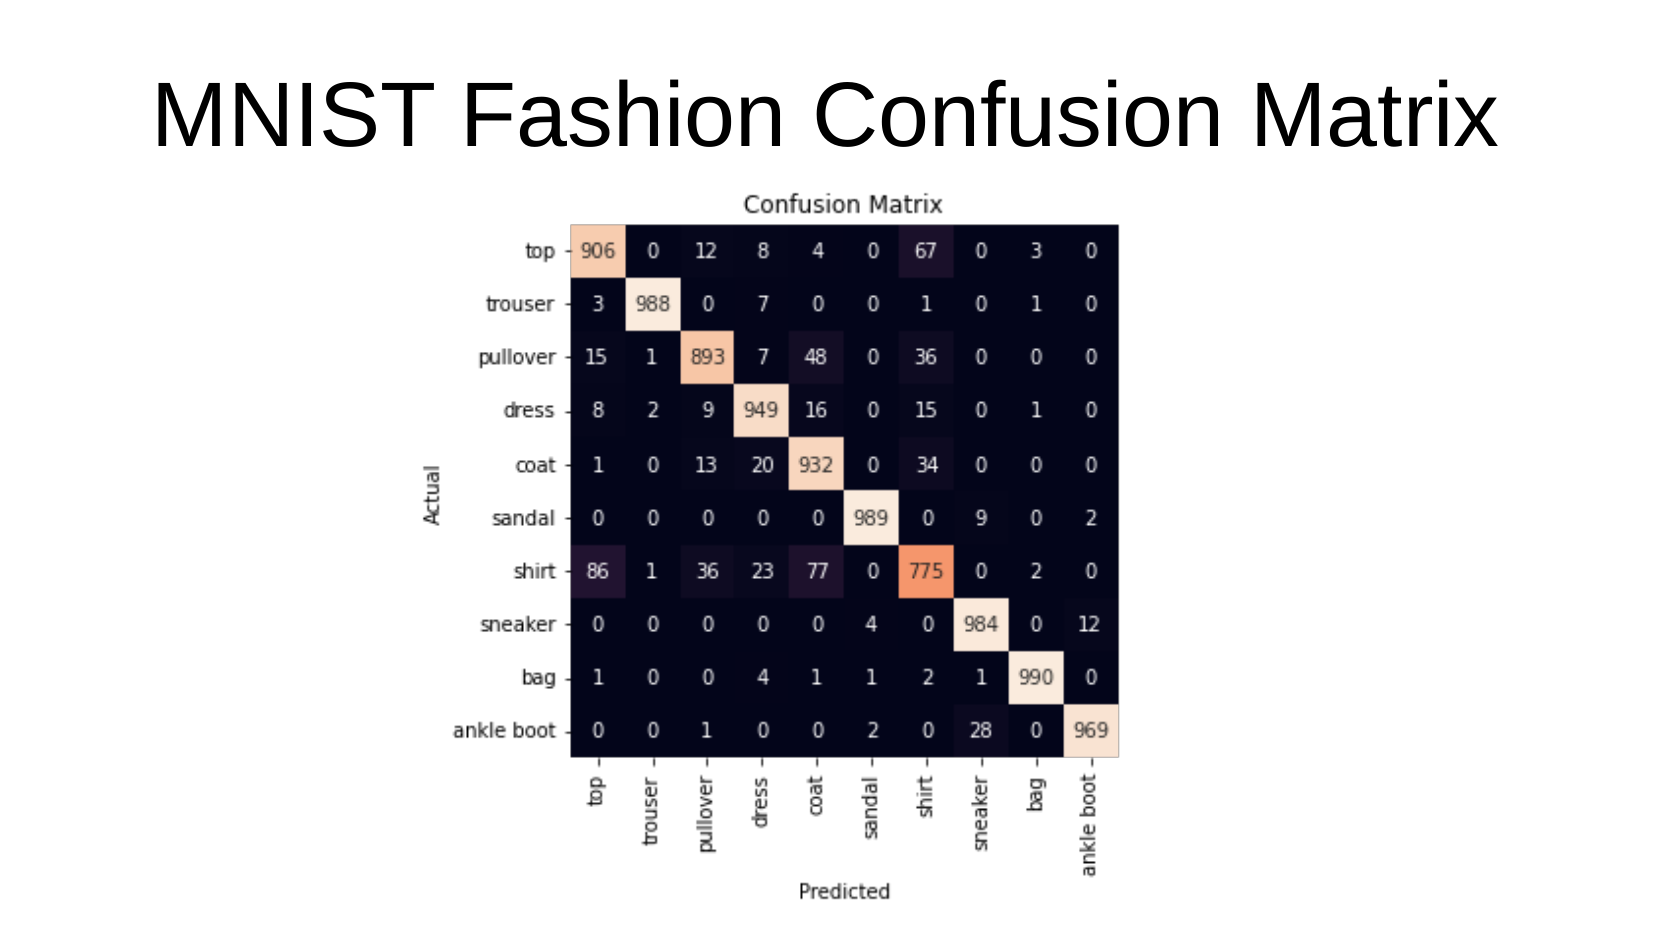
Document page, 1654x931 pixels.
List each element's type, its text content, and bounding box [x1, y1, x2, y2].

picture [412, 180, 1131, 917]
title MNIST Fashion Confusion Matrix [82, 37, 1571, 193]
